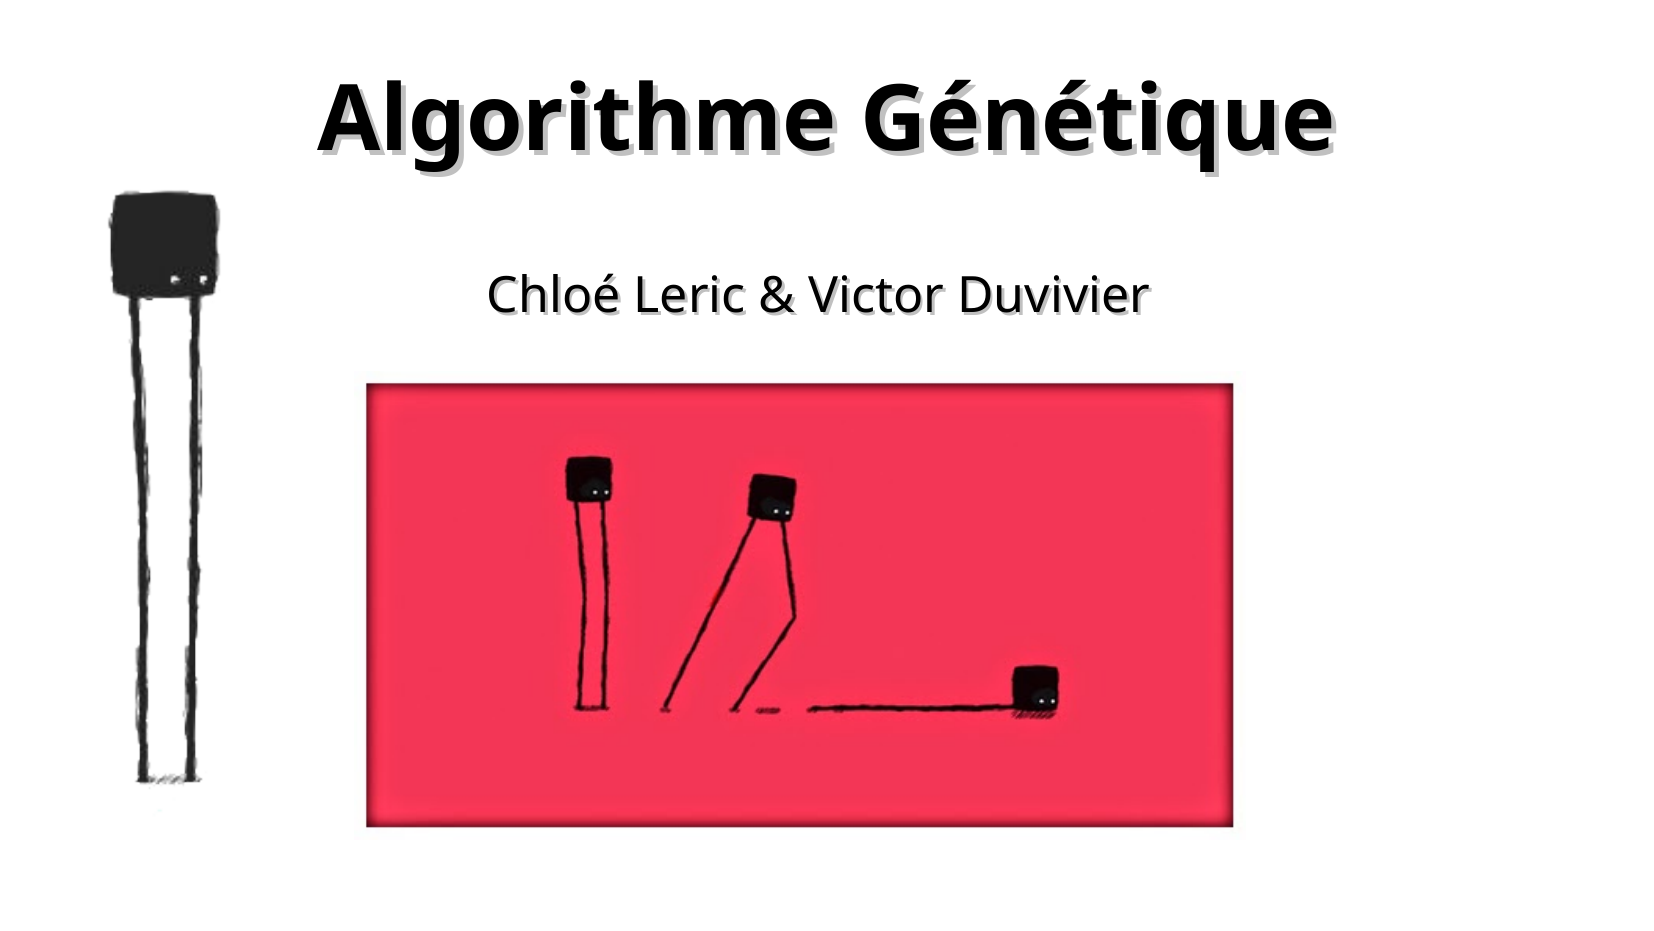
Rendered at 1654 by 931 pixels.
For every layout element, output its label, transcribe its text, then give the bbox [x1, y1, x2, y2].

picture [45, 105, 316, 848]
title Algorithme Génétique [82, 37, 1571, 193]
picture [354, 371, 1246, 841]
title Chloé Leric & Victor Duvivier [316, 215, 1564, 372]
